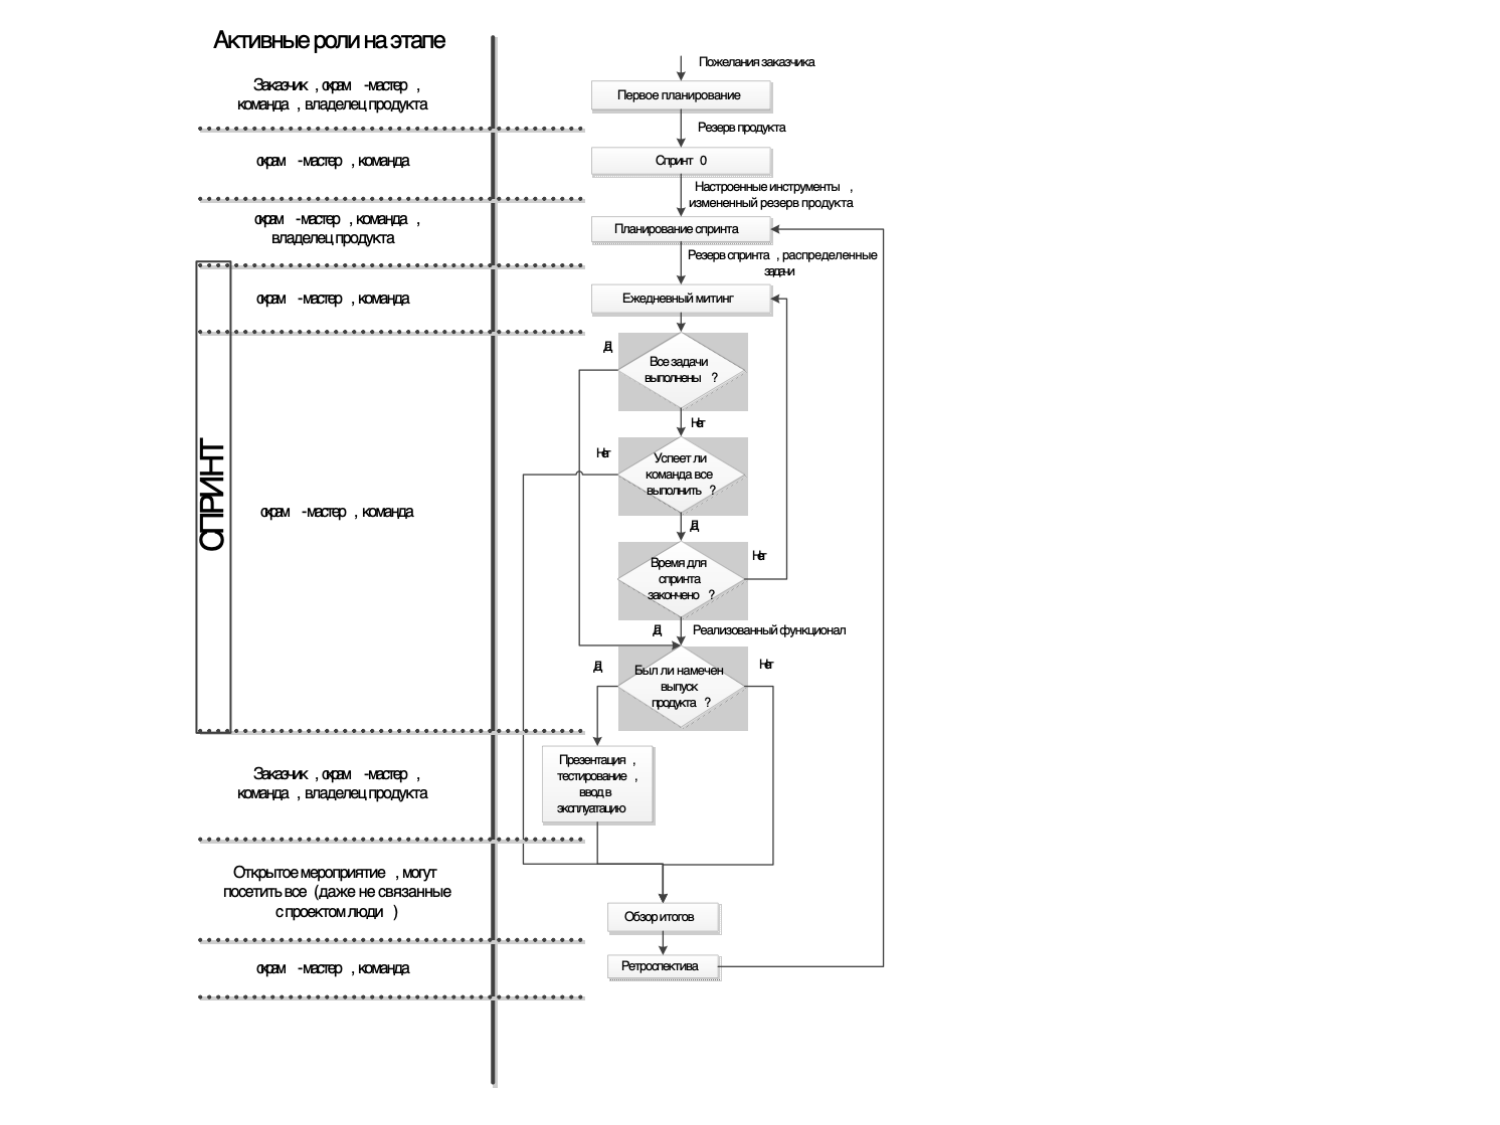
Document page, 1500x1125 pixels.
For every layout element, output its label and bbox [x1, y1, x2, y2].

picture [187, 24, 912, 1090]
